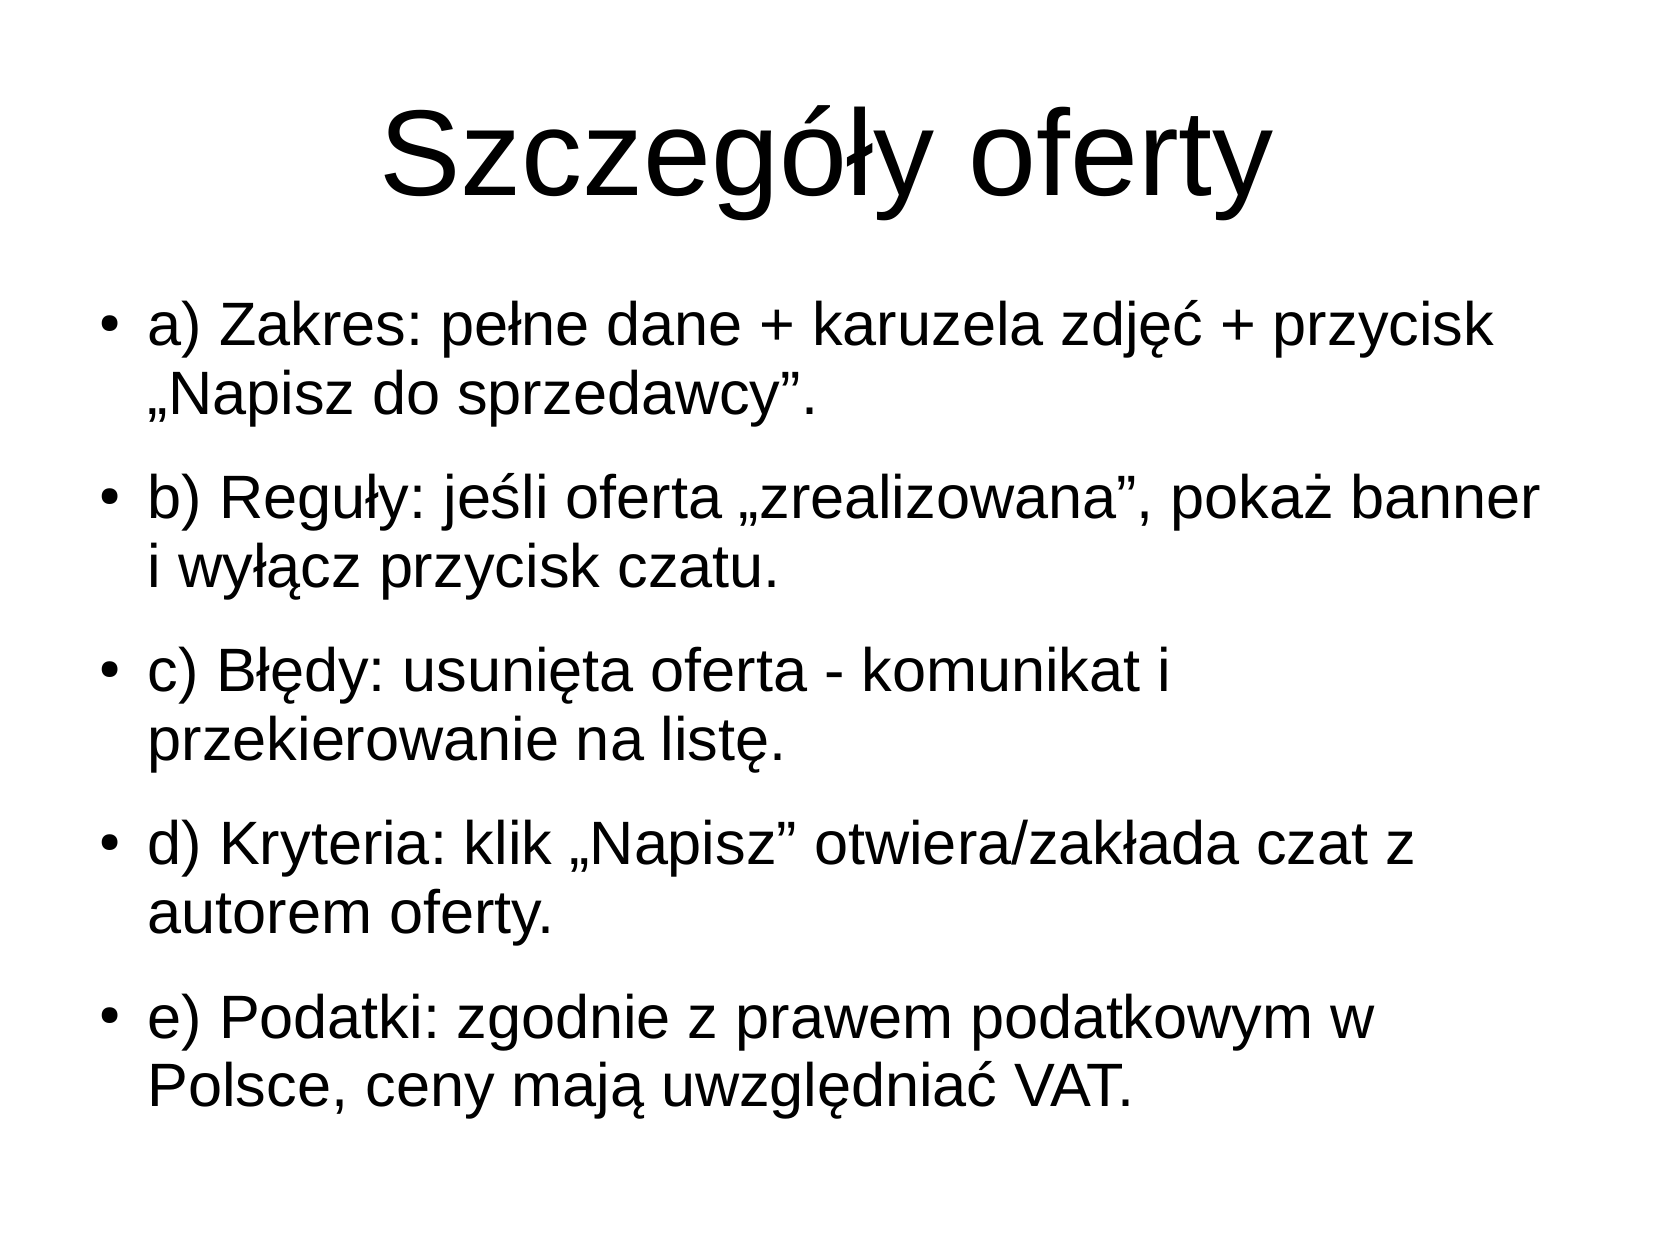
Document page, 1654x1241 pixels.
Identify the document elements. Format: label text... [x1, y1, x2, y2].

list a) Zakres: pełne dane + karuzela zdjęć + przycisk „Napisz do sprzedawcy”. b) Reguły: jeśli oferta „zrealizowana”, pokaż banner i wyłącz przycisk czatu. c) Błędy: usunięta oferta - komunikat i przekierowanie na listę. d) Kryteria: klik „Napisz” otwiera/zakłada czat z autorem oferty. e) Podatki: zgodnie z prawem podatkowym w Polsce, ceny mają uwzględniać VAT. [82, 290, 1571, 1126]
title Szczegóły oferty [82, 49, 1571, 257]
